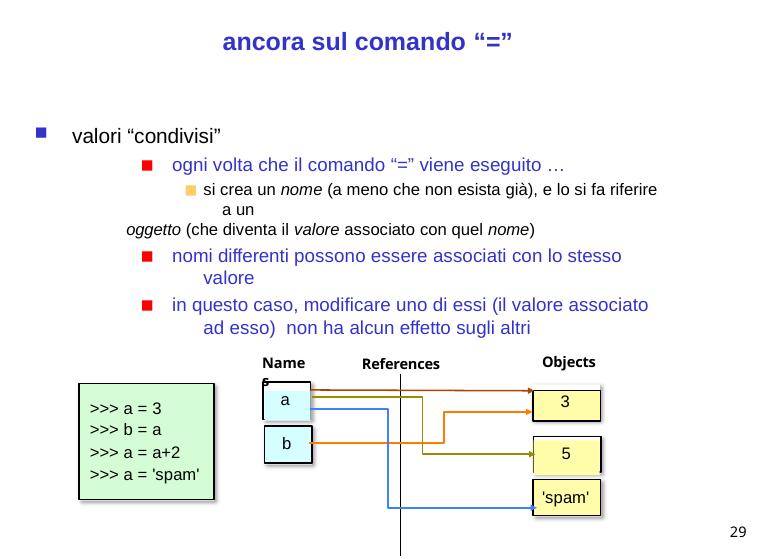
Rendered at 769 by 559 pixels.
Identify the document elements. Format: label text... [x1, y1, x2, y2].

text_box a [264, 391, 311, 421]
text_box [265, 455, 311, 462]
text_box [264, 383, 310, 391]
title ancora sul comando “=” [220, 23, 515, 58]
text_box [258, 378, 321, 472]
text_box [74, 379, 223, 508]
text_box [311, 391, 319, 408]
text_box [528, 432, 610, 524]
text_box 'spam' [533, 484, 600, 509]
text_box 29 [727, 520, 750, 543]
text_box 5 [533, 440, 600, 476]
text_box [526, 379, 609, 429]
text_box valori “condivisi” ogni volta che il comando “=” viene eseguito … si crea un nome (a meno che non esista già), e lo si fa riferire a un oggetto (che diventa il valore associato con quel nome) nomi differenti possono essere associati con lo stesso valore in questo caso, modificare uno di essi (il valore associato ad esso) non ha alcun effetto sugli altri [30, 116, 670, 298]
text_box 3 [532, 390, 601, 422]
text_box [265, 378, 319, 389]
text_box >>> a = 3 >>> b = a >>> a = a+2 >>> a = 'spam' [78, 383, 215, 500]
text_box Objects [540, 350, 601, 373]
text_box References [359, 352, 443, 375]
text_box Names [260, 351, 311, 374]
text_box b [264, 430, 311, 455]
